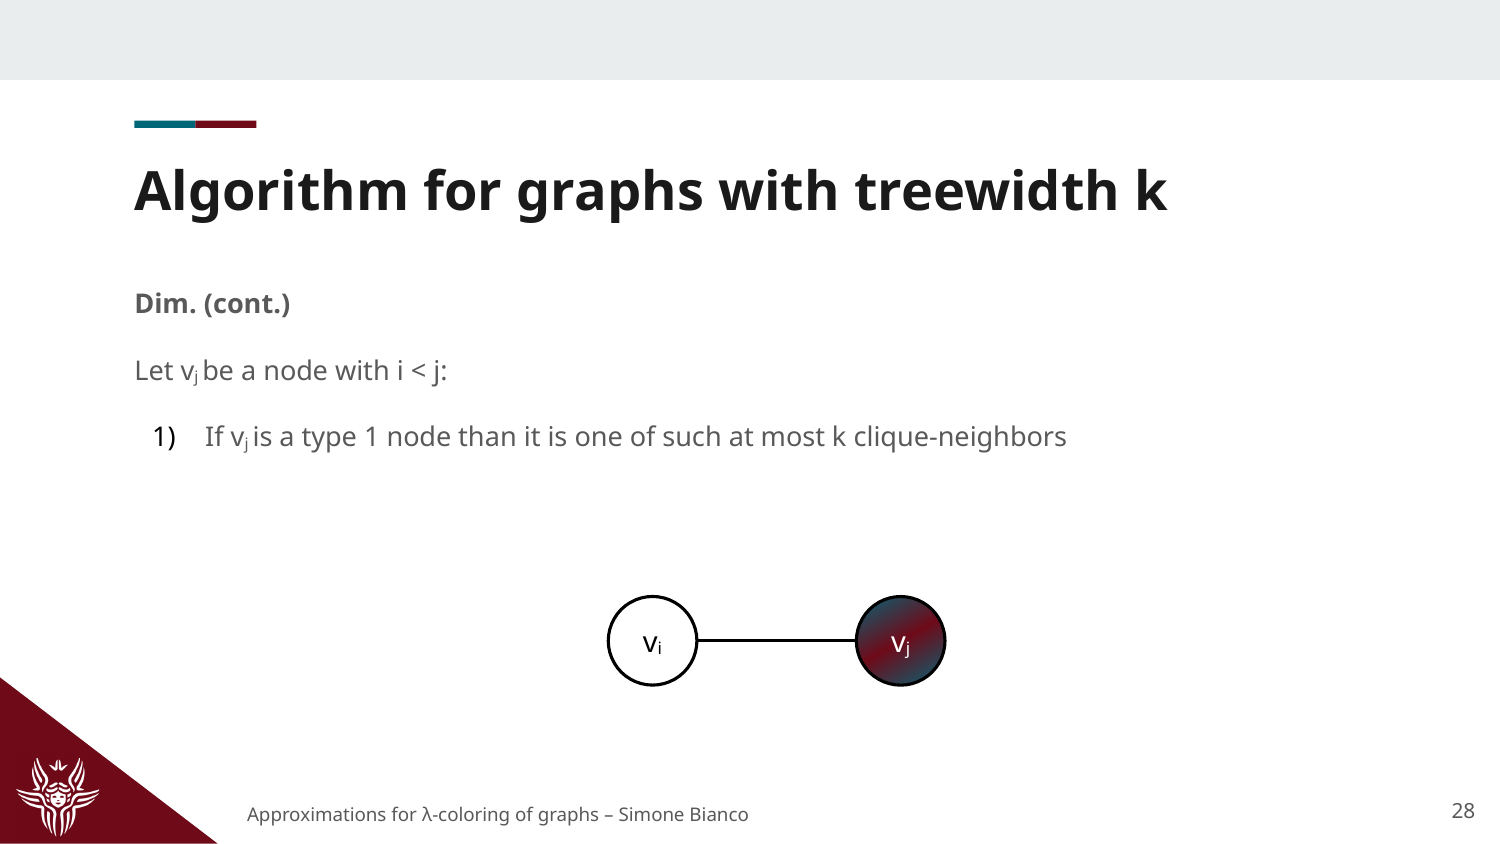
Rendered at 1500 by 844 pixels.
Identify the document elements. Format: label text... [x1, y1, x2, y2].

text_box vi [608, 596, 697, 686]
slide_number <number> [1400, 779, 1491, 844]
text_box vj [856, 596, 946, 686]
text_box Approximations for λ-coloring of graphs – Simone Bianco [232, 783, 1193, 839]
title Algorithm for graphs with treewidth k [119, 141, 1381, 230]
list Dim. (cont.) Let vj be a node with i < j: If vj is a type 1 node than it is one of such at most k clique-neighbors [119, 266, 1388, 637]
picture [16, 758, 100, 839]
